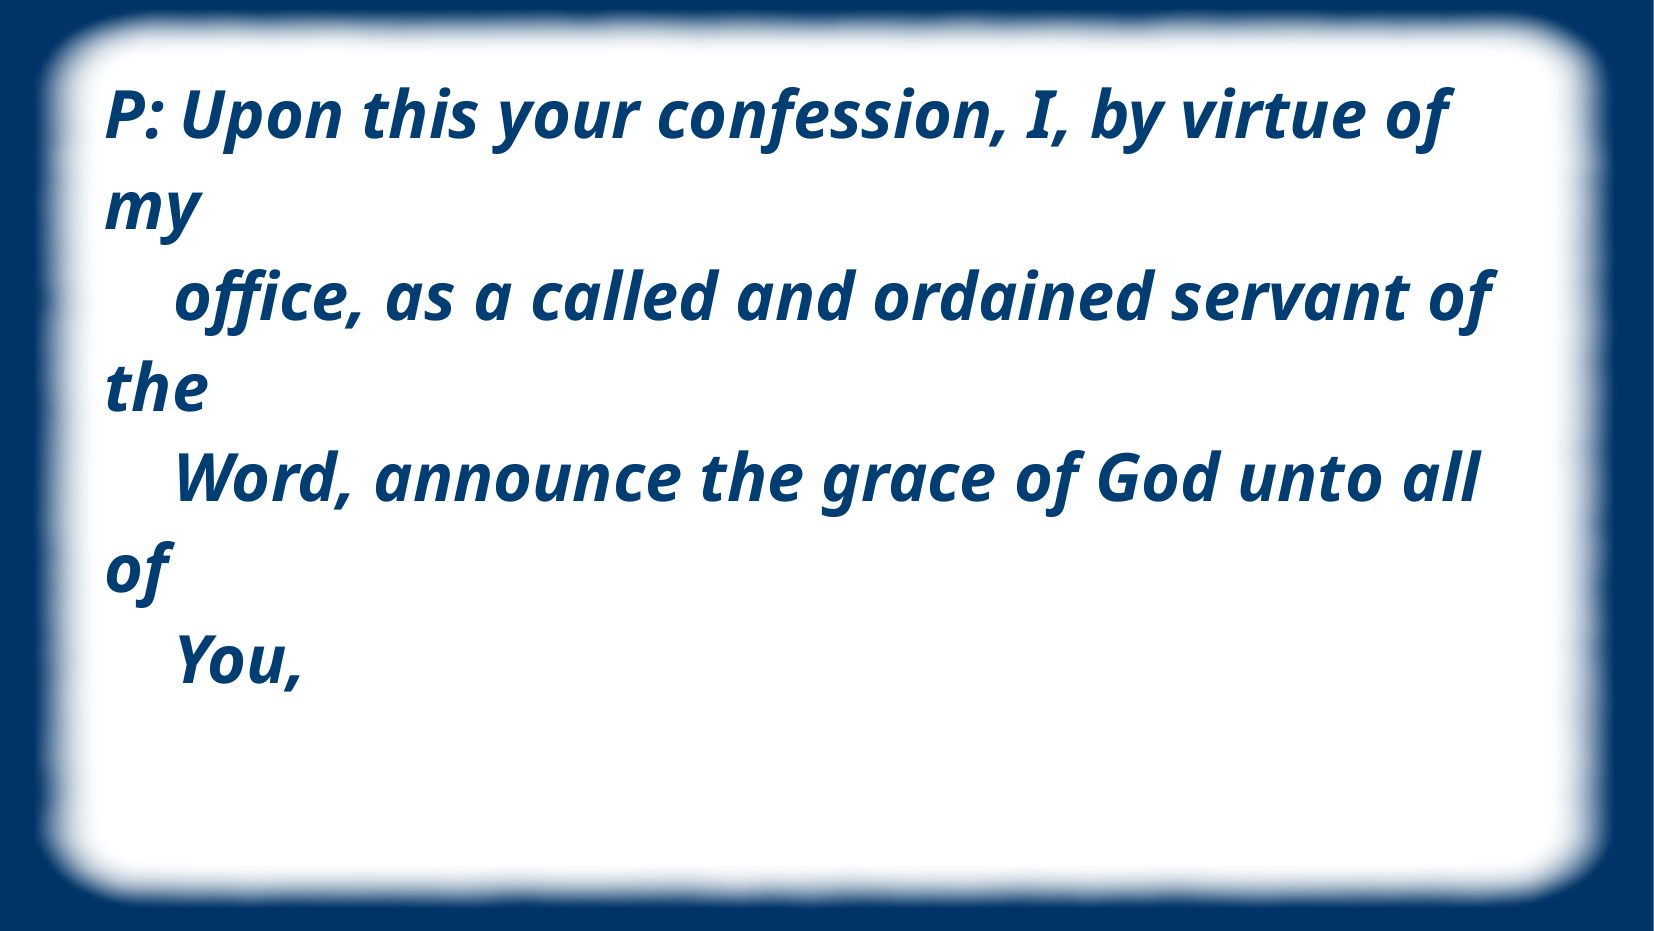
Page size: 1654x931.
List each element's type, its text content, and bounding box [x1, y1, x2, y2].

text_box P: Upon this your confession, I, by virtue of my office, as a called and ordained servant of the Word, announce the grace of God unto all of You, [90, 60, 1576, 436]
picture [0, 0, 1654, 931]
